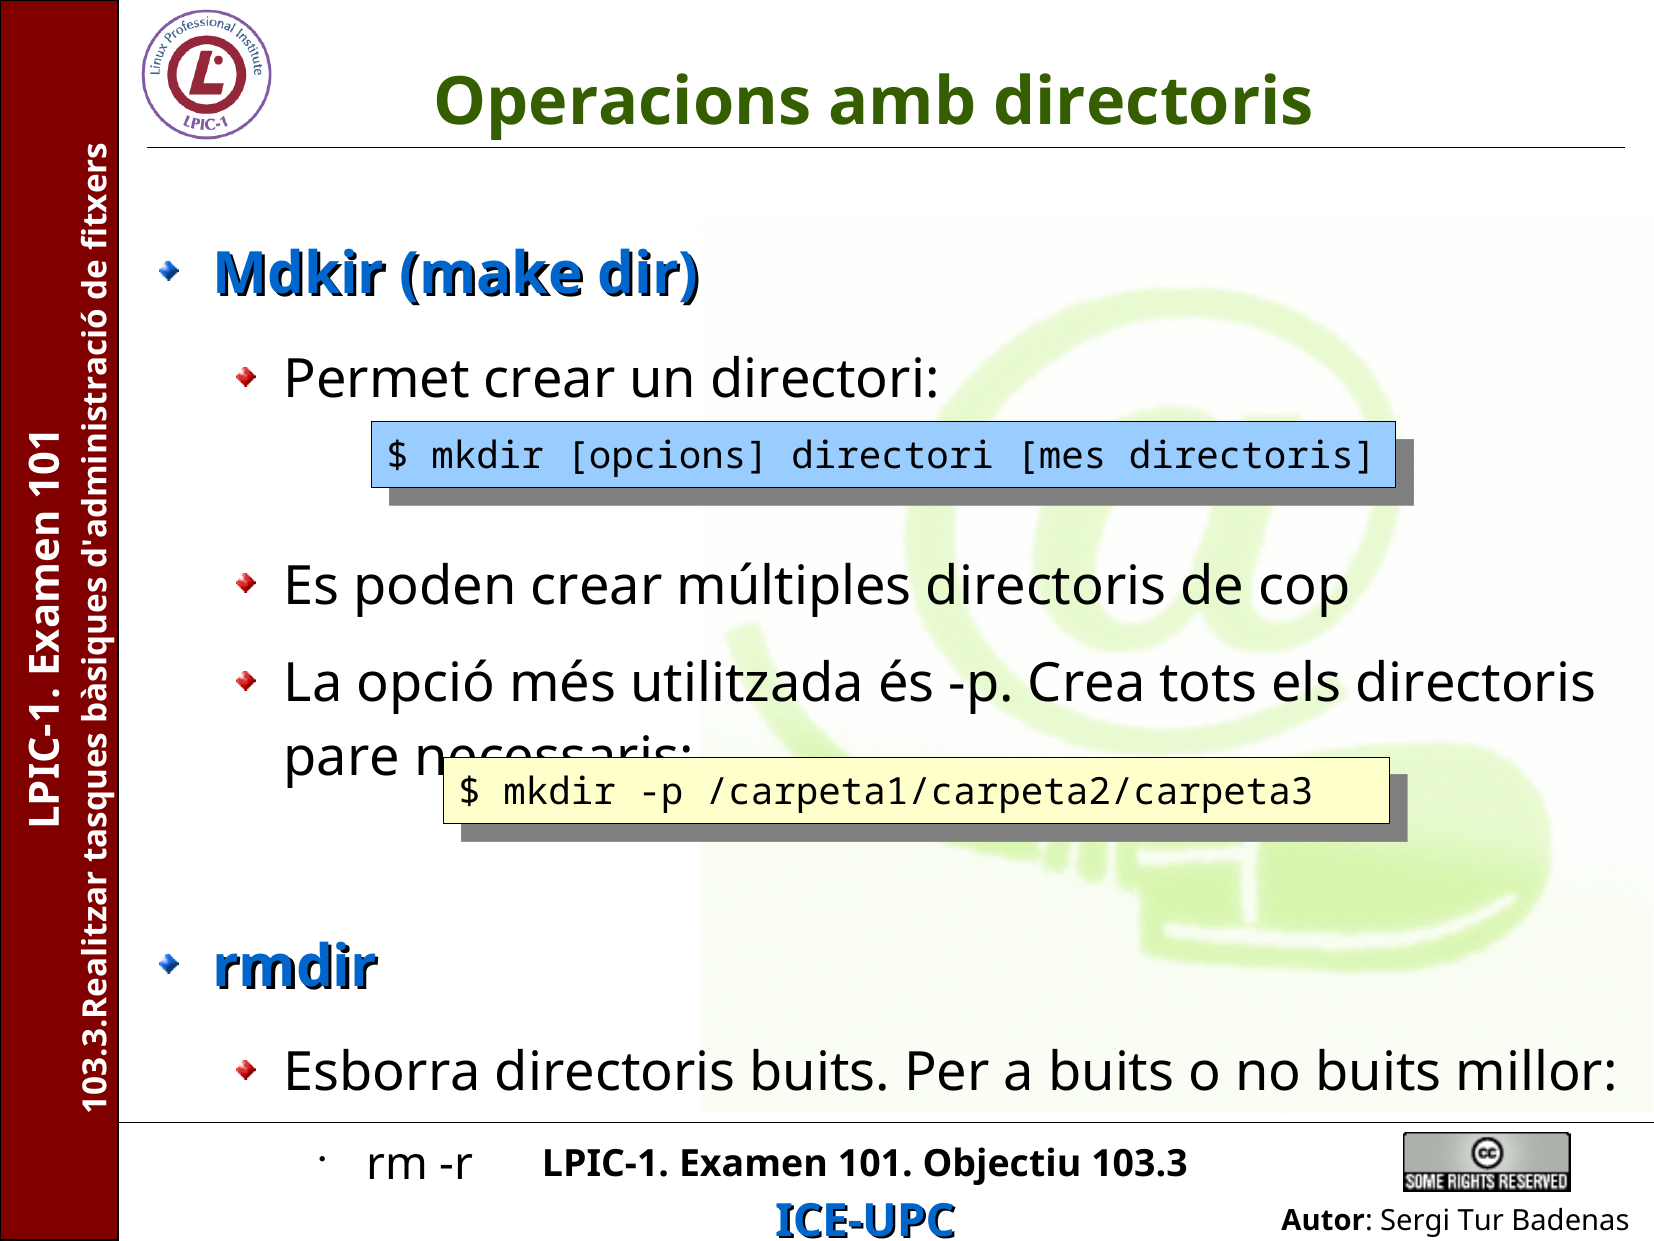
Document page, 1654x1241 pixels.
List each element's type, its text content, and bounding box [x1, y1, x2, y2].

picture [1403, 1132, 1571, 1192]
picture [135, 5, 277, 56]
text_box $ mkdir [opcions] directori [mes directoris] [371, 421, 1396, 482]
title Operacions amb directoris [129, 56, 1619, 141]
picture [700, 217, 1654, 1113]
list Mdkir (make dir) Permet crear un directori: Es poden crear múltiples directoris de cop La opció més utilitzada és -p. Crea tots els directoris pare necessaris: rmdir Esborra directoris buits. Per a buits o no buits millor: rm -r [141, 231, 1630, 1104]
text_box $ mkdir -p /carpeta1/carpeta2/carpeta3 [443, 757, 1390, 818]
